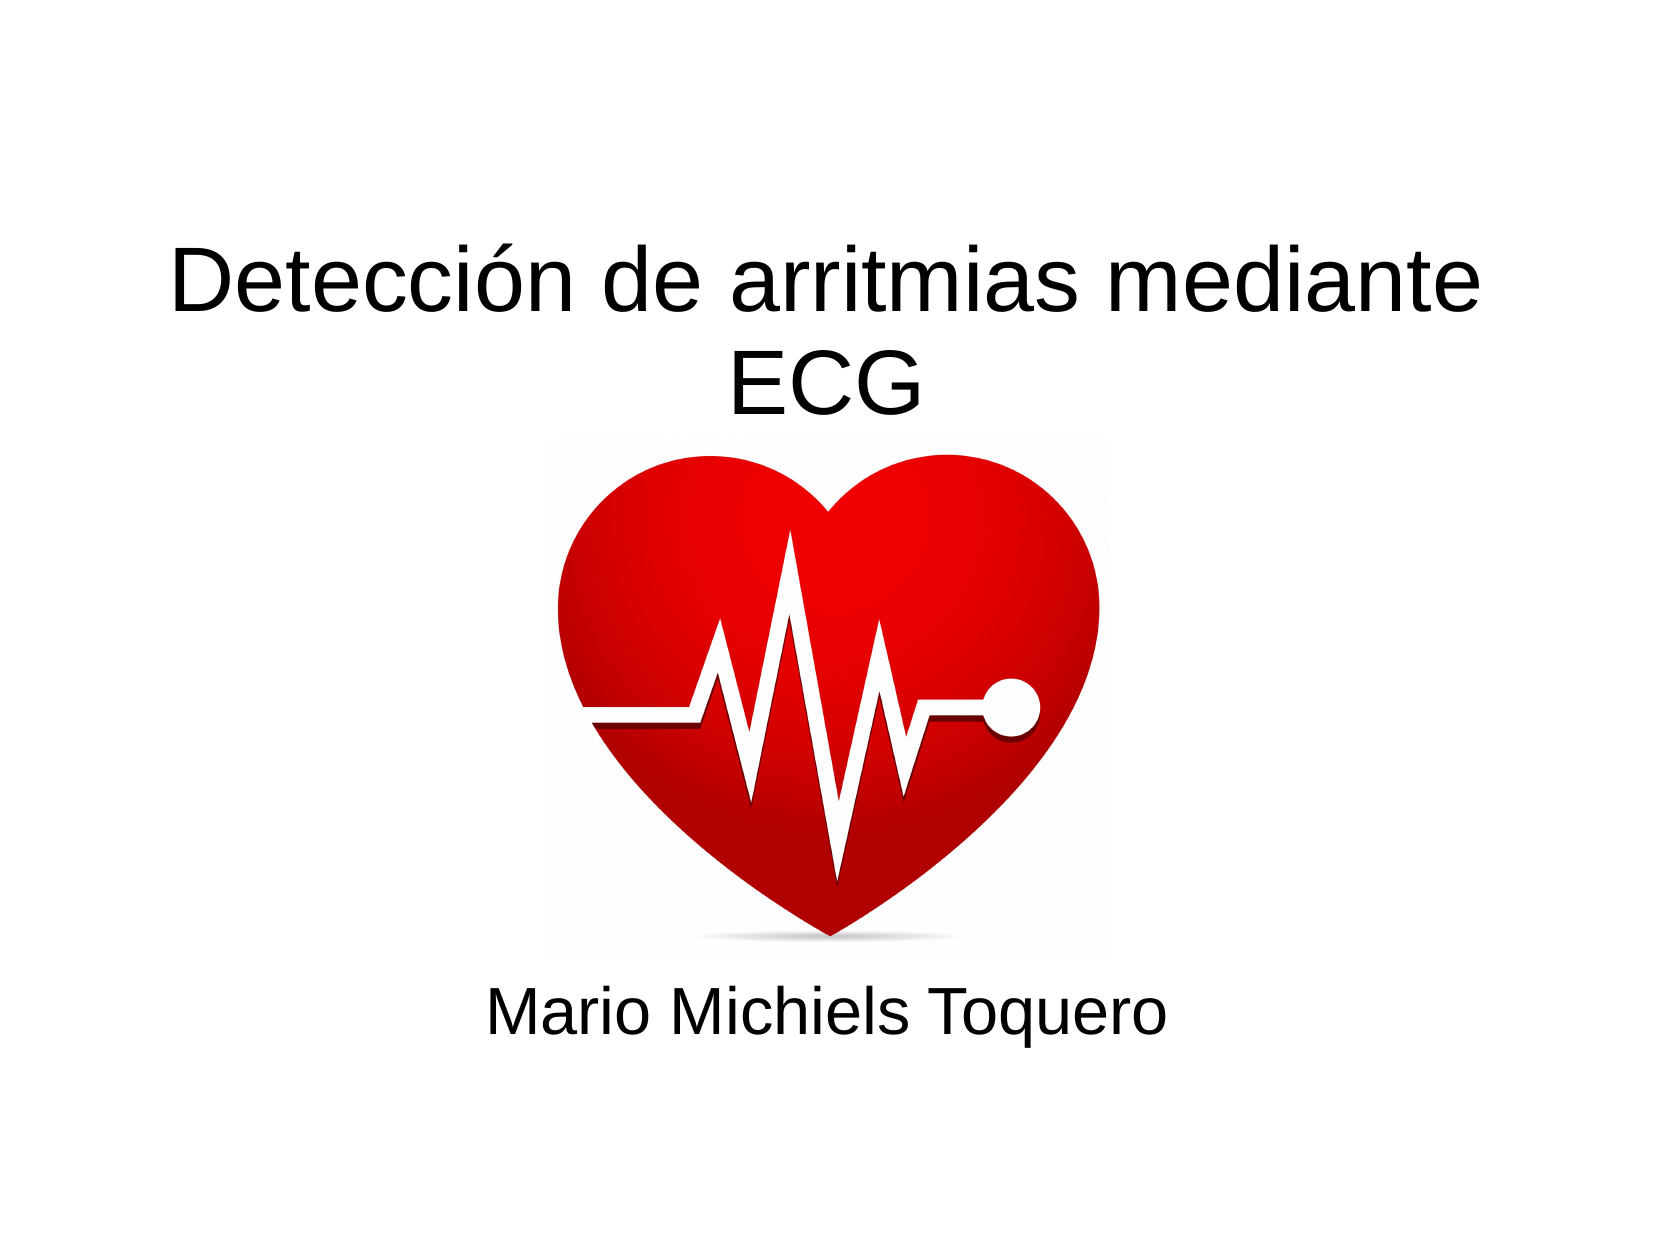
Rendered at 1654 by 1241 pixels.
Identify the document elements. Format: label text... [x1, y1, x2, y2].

title Detección de arritmias mediante ECG [82, 227, 1571, 436]
picture [546, 437, 1111, 960]
subtitle Mario Michiels Toquero [82, 465, 1571, 1185]
